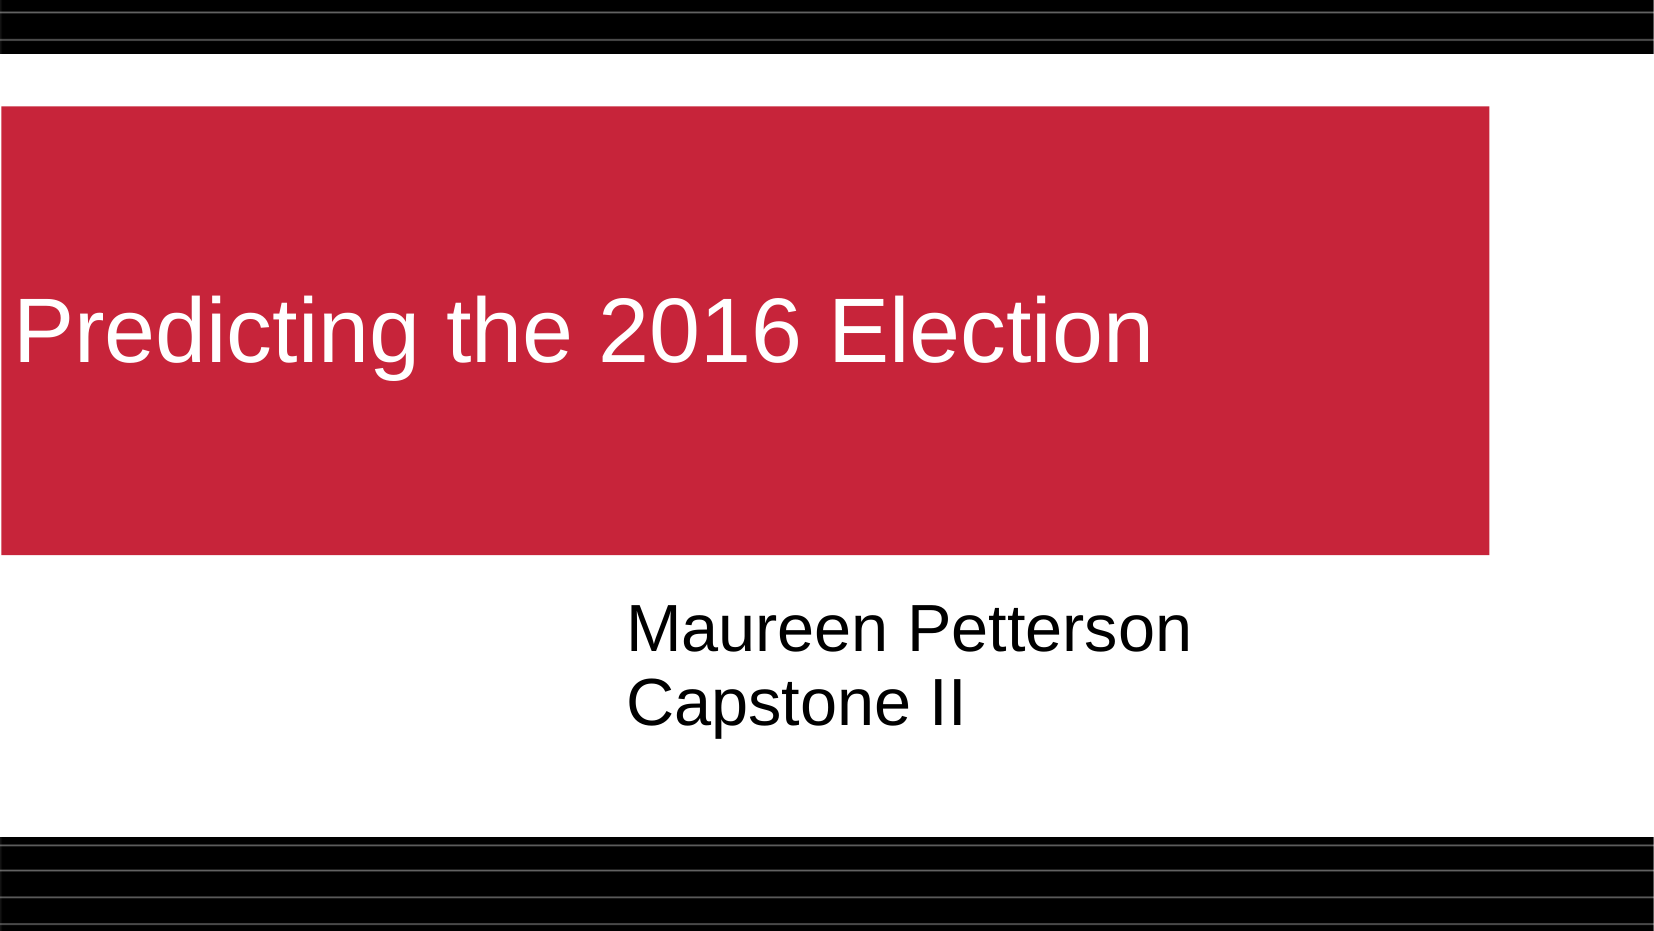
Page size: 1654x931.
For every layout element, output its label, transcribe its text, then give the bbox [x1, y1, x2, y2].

picture [0, 0, 1654, 54]
picture [0, 837, 1654, 931]
subtitle Maureen Petterson Capstone II [625, 590, 1489, 804]
title Predicting the 2016 Election [1, 106, 1490, 556]
